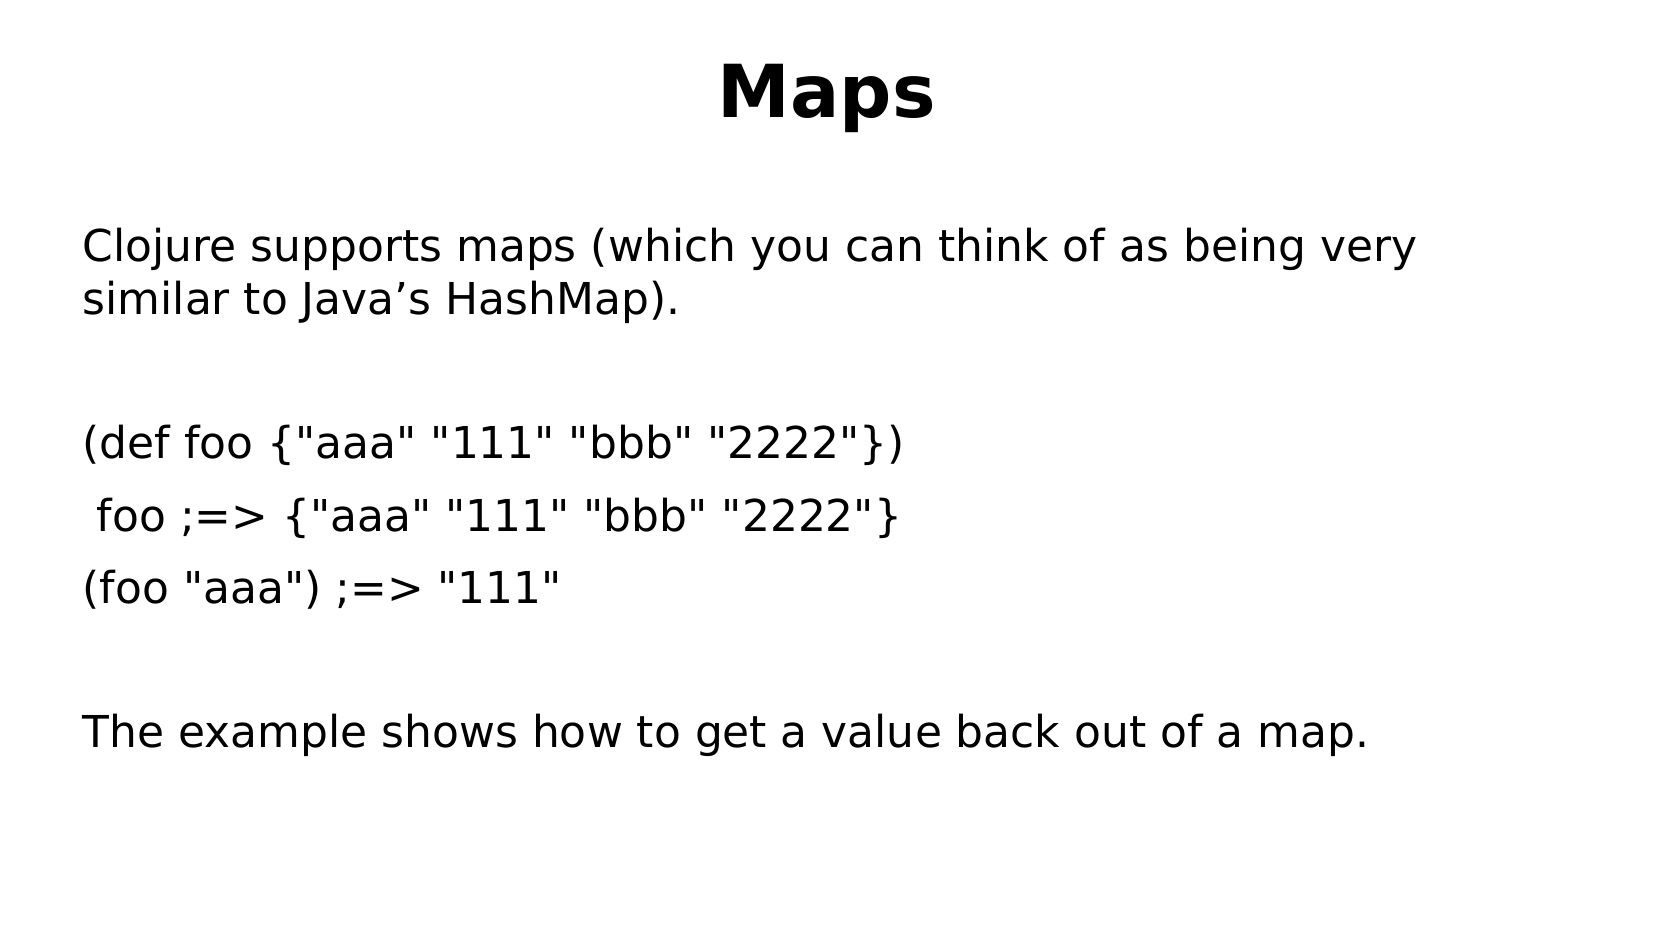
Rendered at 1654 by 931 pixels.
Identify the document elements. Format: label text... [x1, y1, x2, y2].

title Maps [82, 37, 1571, 147]
list Clojure supports maps (which you can think of as being very similar to Java’s HashMap). (def foo {"aaa" "111" "bbb" "2222"}) foo ;=> {"aaa" "111" "bbb" "2222"} (foo "aaa") ;=> "111" The example shows how to get a value back out of a map. [82, 217, 1571, 758]
